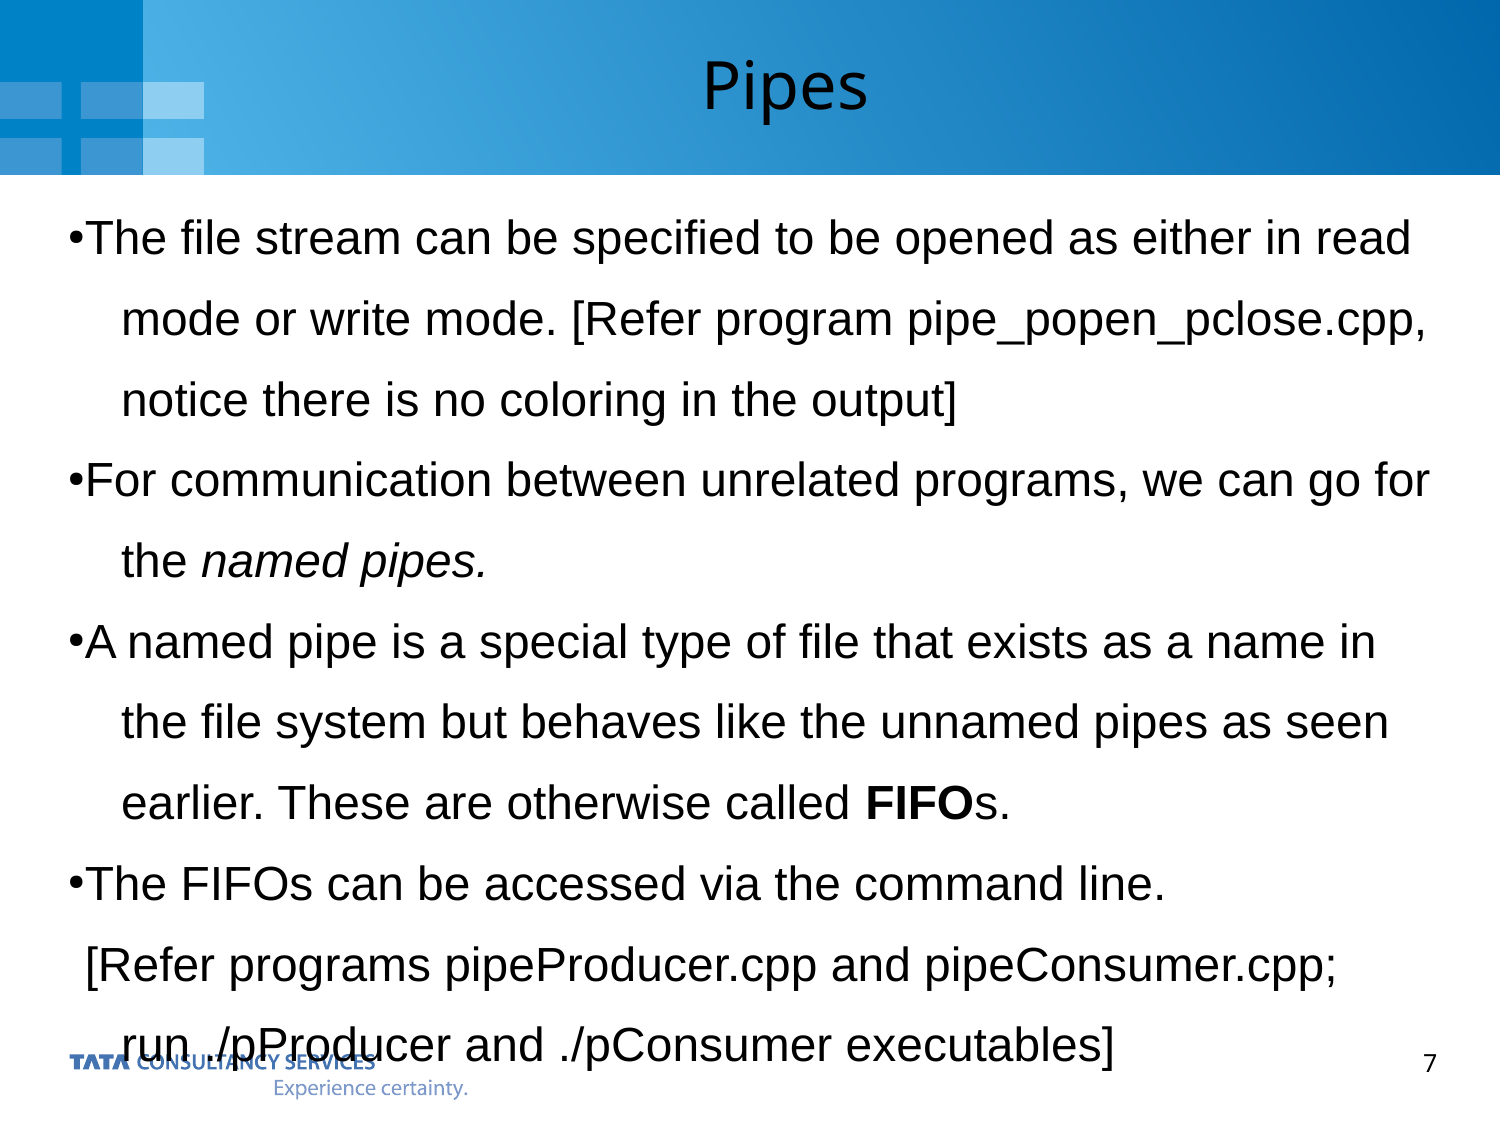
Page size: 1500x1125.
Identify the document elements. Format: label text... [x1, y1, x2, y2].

text_box The file stream can be specified to be opened as either in read mode or write mode. [Refer program pipe_popen_pclose.cpp, notice there is no coloring in the output] For communication between unrelated programs, we can go for the named pipes. A named pipe is a special type of file that exists as a name in the file system but behaves like the unnamed pipes as seen earlier. These are otherwise called FIFOs. The FIFOs can be accessed via the command line. [Refer programs pipeProducer.cpp and pipeConsumer.cpp; run ./pProducer and ./pConsumer executables] [35, 177, 1465, 1047]
text_box Pipes [224, 11, 1347, 154]
